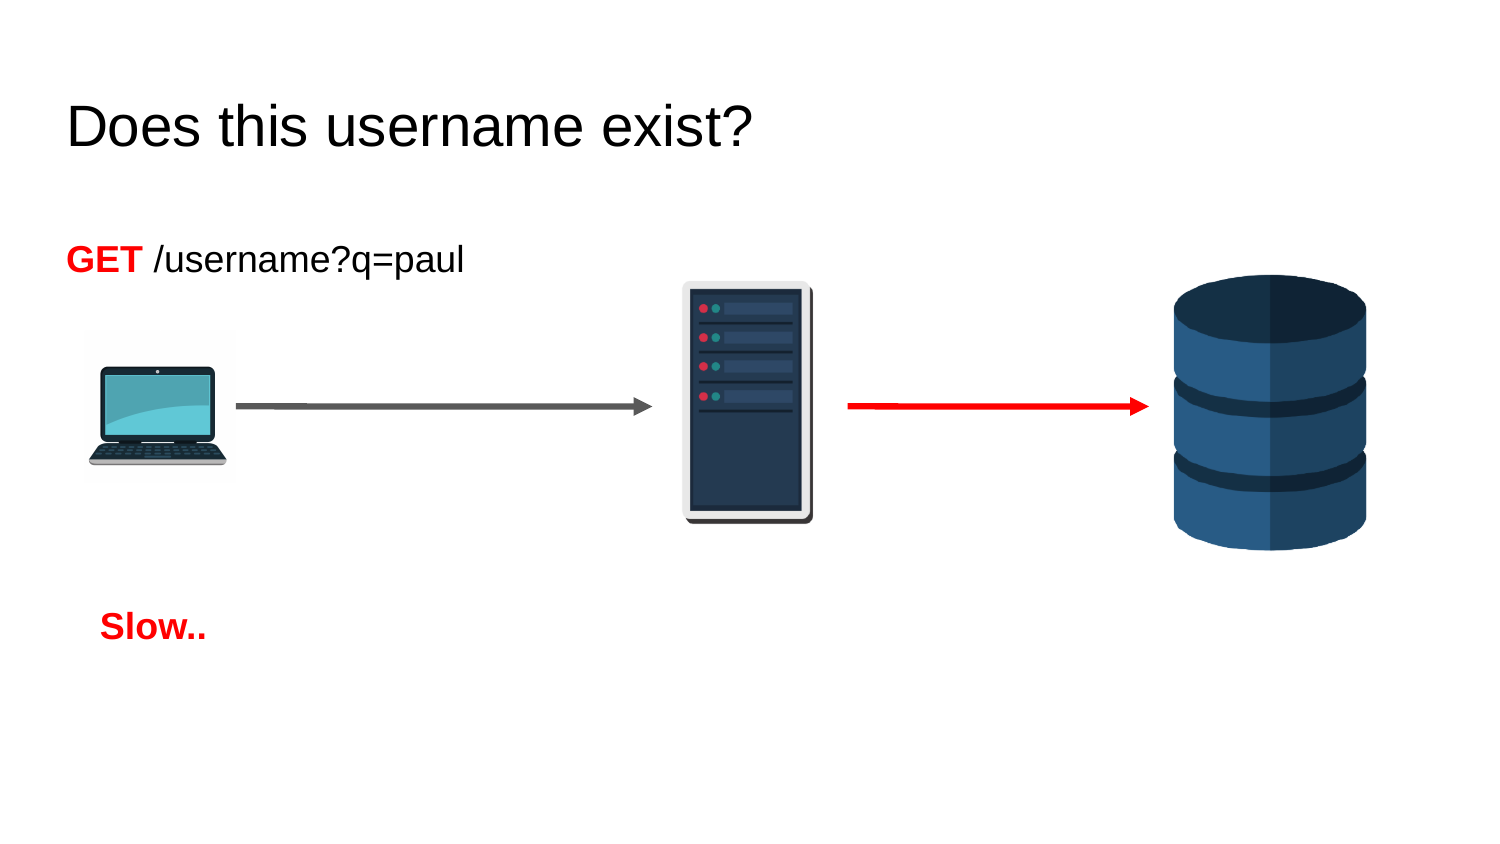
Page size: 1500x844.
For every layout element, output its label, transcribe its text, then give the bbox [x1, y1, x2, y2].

picture [1148, 244, 1397, 568]
picture [84, 330, 236, 483]
text_box GET /username?q=paul [51, 219, 545, 314]
title Does this username exist? [51, 72, 1096, 167]
text_box Slow.. [84, 587, 292, 682]
picture [652, 250, 848, 563]
